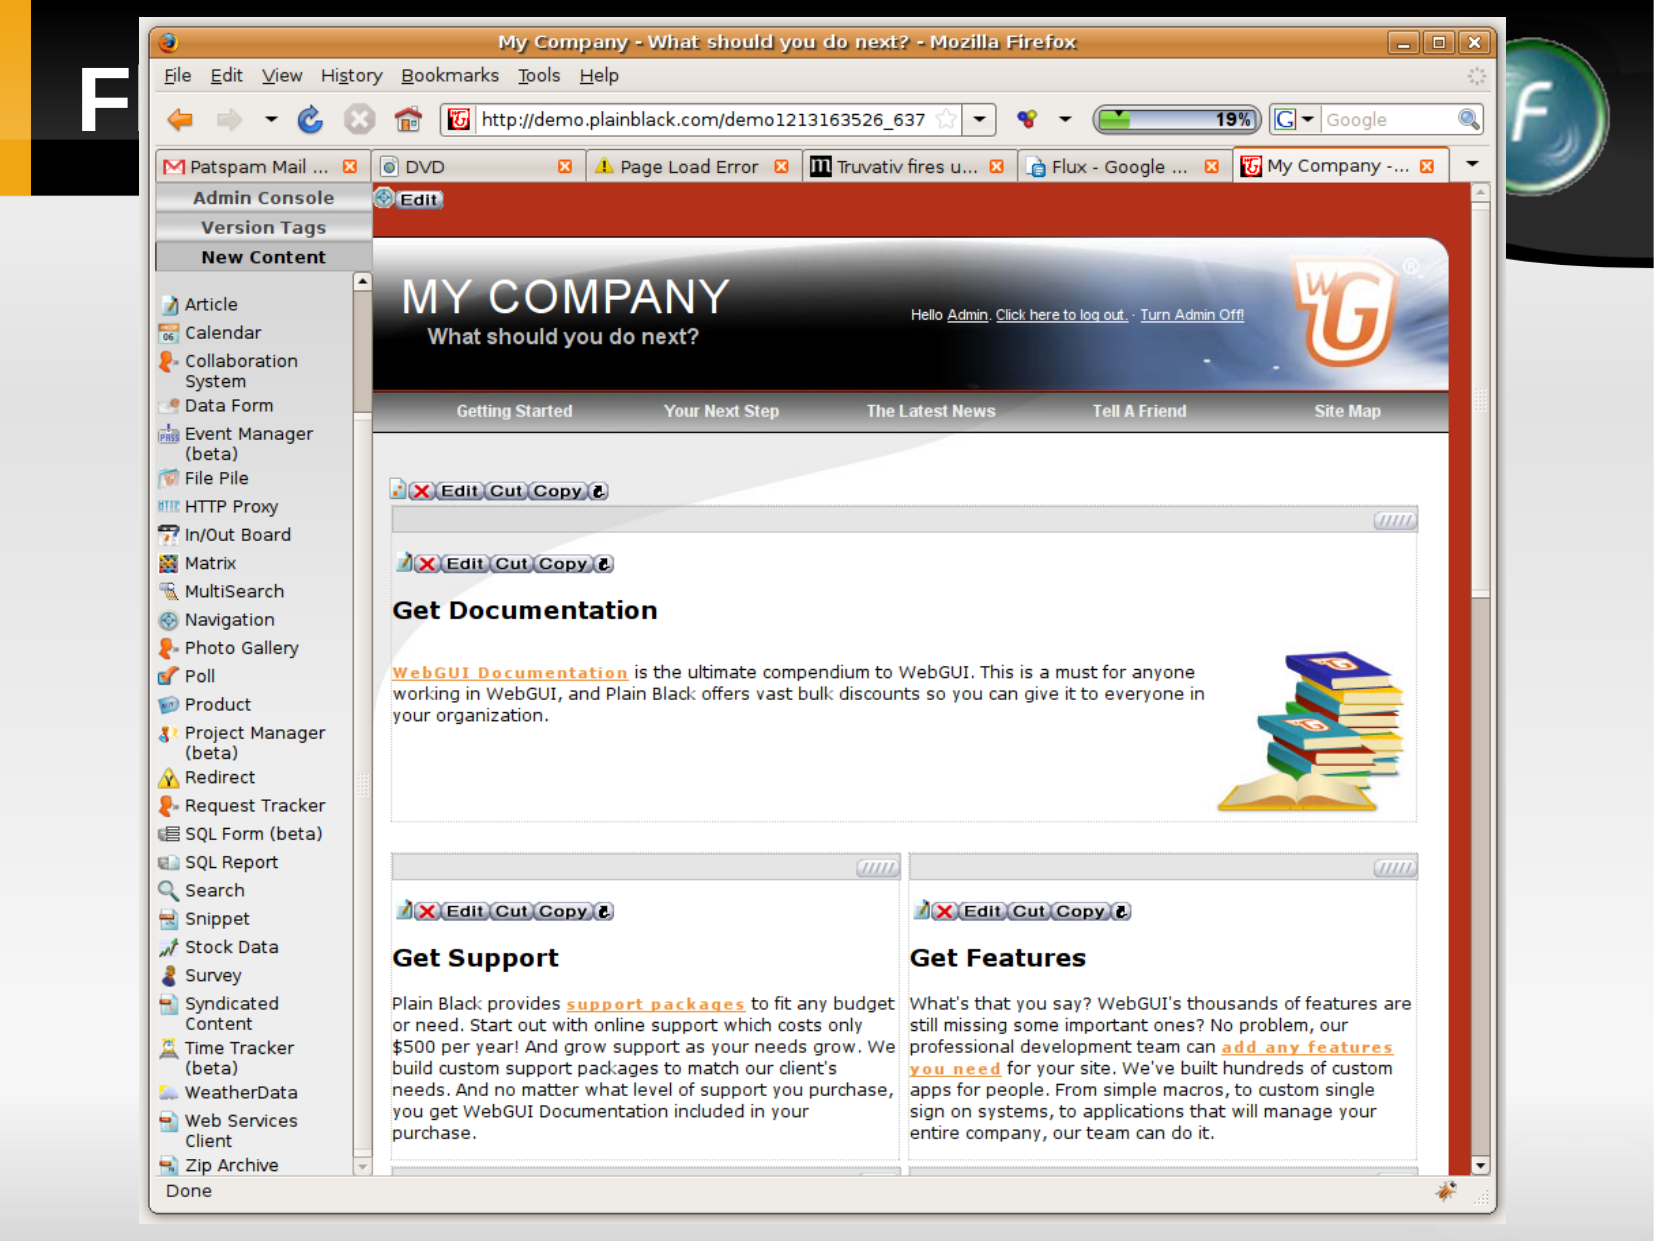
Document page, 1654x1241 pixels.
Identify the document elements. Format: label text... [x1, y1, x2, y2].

title Flux [76, 7, 1565, 200]
picture [0, 0, 1654, 1241]
